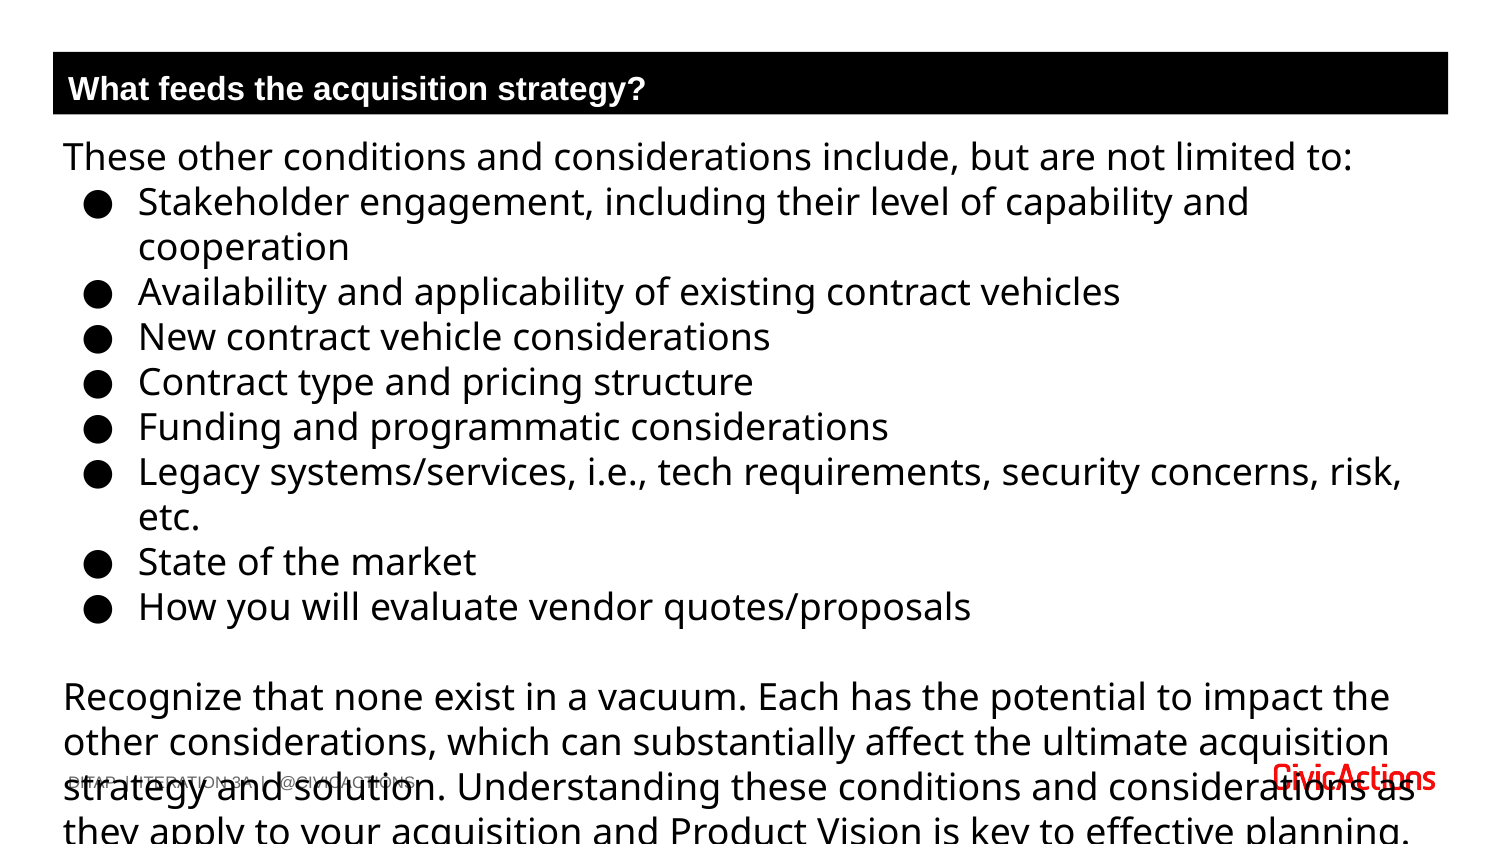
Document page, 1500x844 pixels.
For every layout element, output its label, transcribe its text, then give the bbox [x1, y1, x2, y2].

list These other conditions and considerations include, but are not limited to: Stakeholder engagement, including their level of capability and cooperation Availability and applicability of existing contract vehicles New contract vehicle considerations Contract type and pricing structure Funding and programmatic considerations Legacy systems/services, i.e., tech requirements, security concerns, risk, etc. State of the market How you will evaluate vendor quotes/proposals Recognize that none exist in a vacuum. Each has the potential to impact the other considerations, which can substantially affect the ultimate acquisition strategy and solution. Understanding these conditions and considerations as they apply to your acquisition and Product Vision is key to effective planning. [53, 123, 1449, 605]
picture [1271, 758, 1438, 795]
picture [1308, 782, 1320, 795]
title What feeds the acquisition strategy? [53, 51, 1449, 115]
picture [1381, 790, 1391, 795]
picture [1331, 782, 1342, 795]
